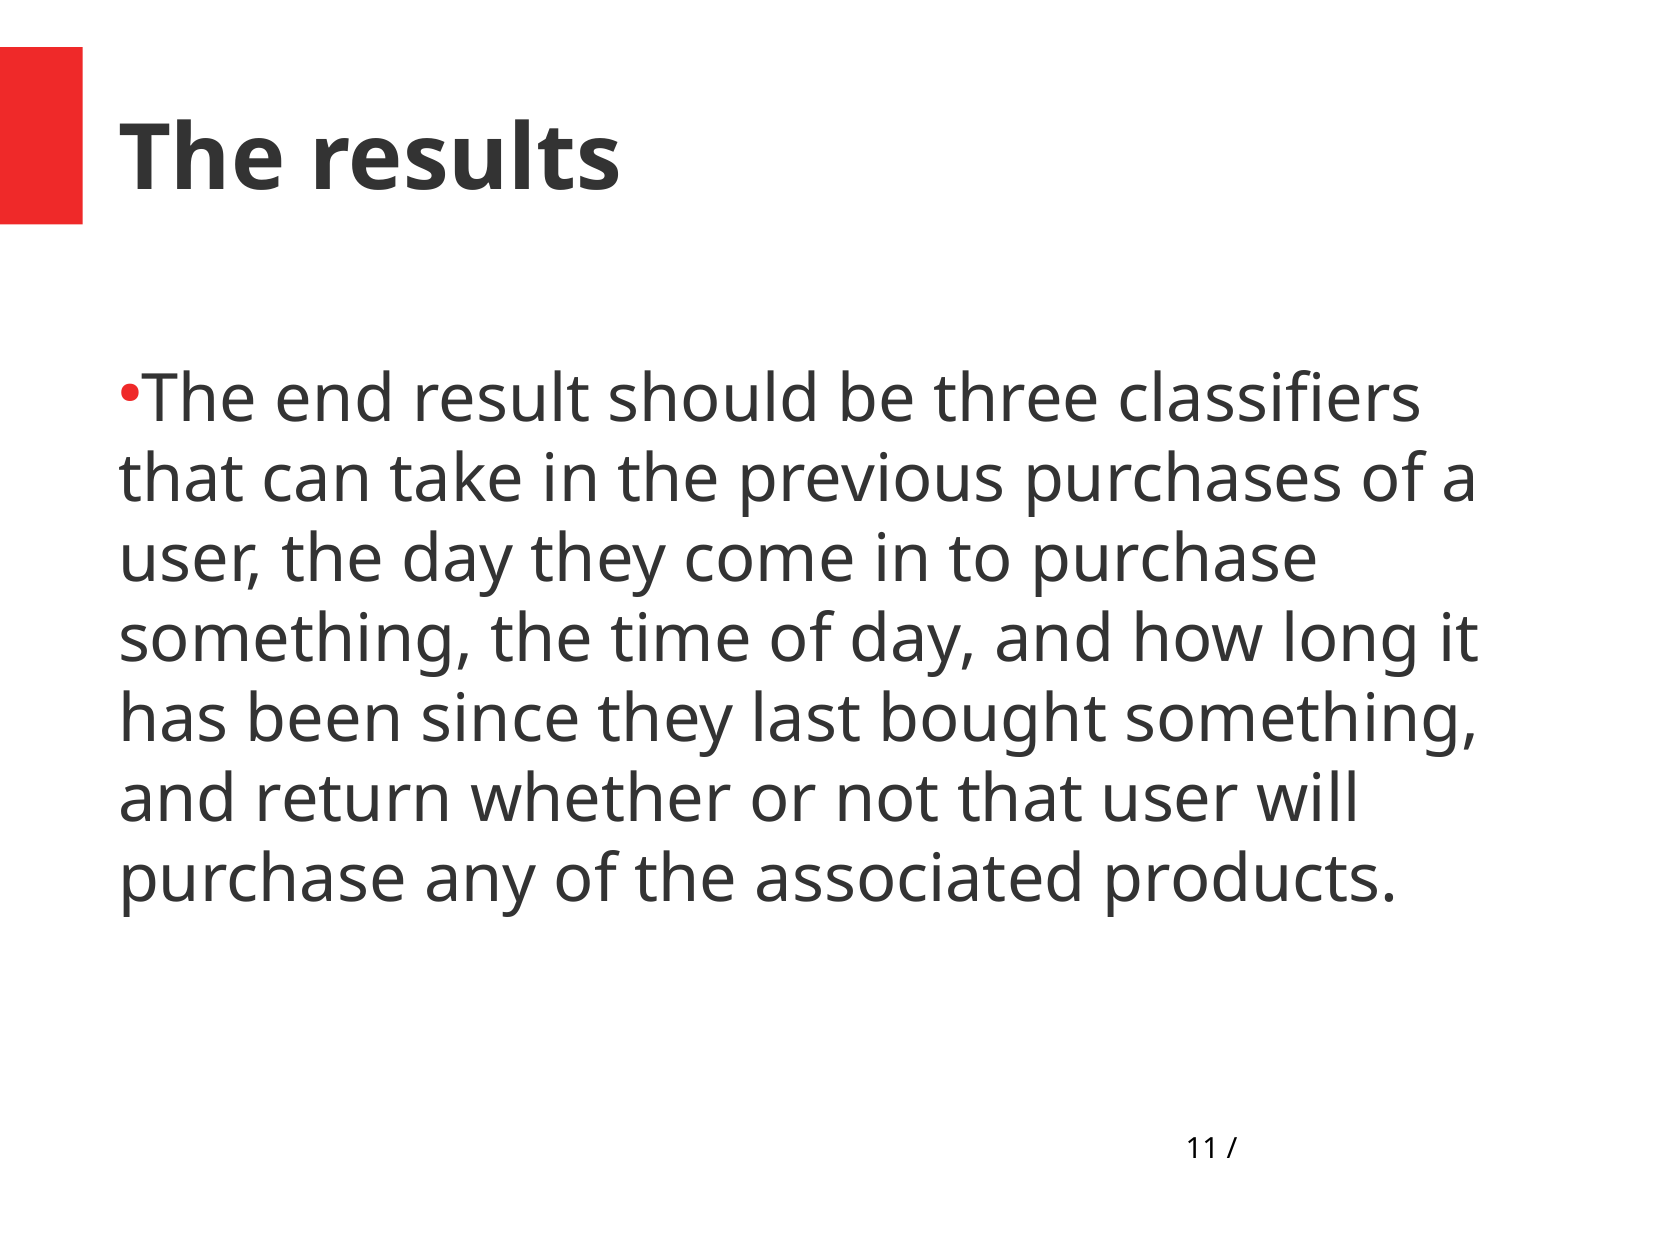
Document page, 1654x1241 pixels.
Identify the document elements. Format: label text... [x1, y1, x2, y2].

list The end result should be three classifiers that can take in the previous purchases of a user, the day they come in to purchase something, the time of day, and how long it has been since they last bought something, and return whether or not that user will purchase any of the associated products. [118, 354, 1536, 1074]
text_box / [1185, 1129, 1571, 1216]
title The results [118, 49, 1571, 257]
